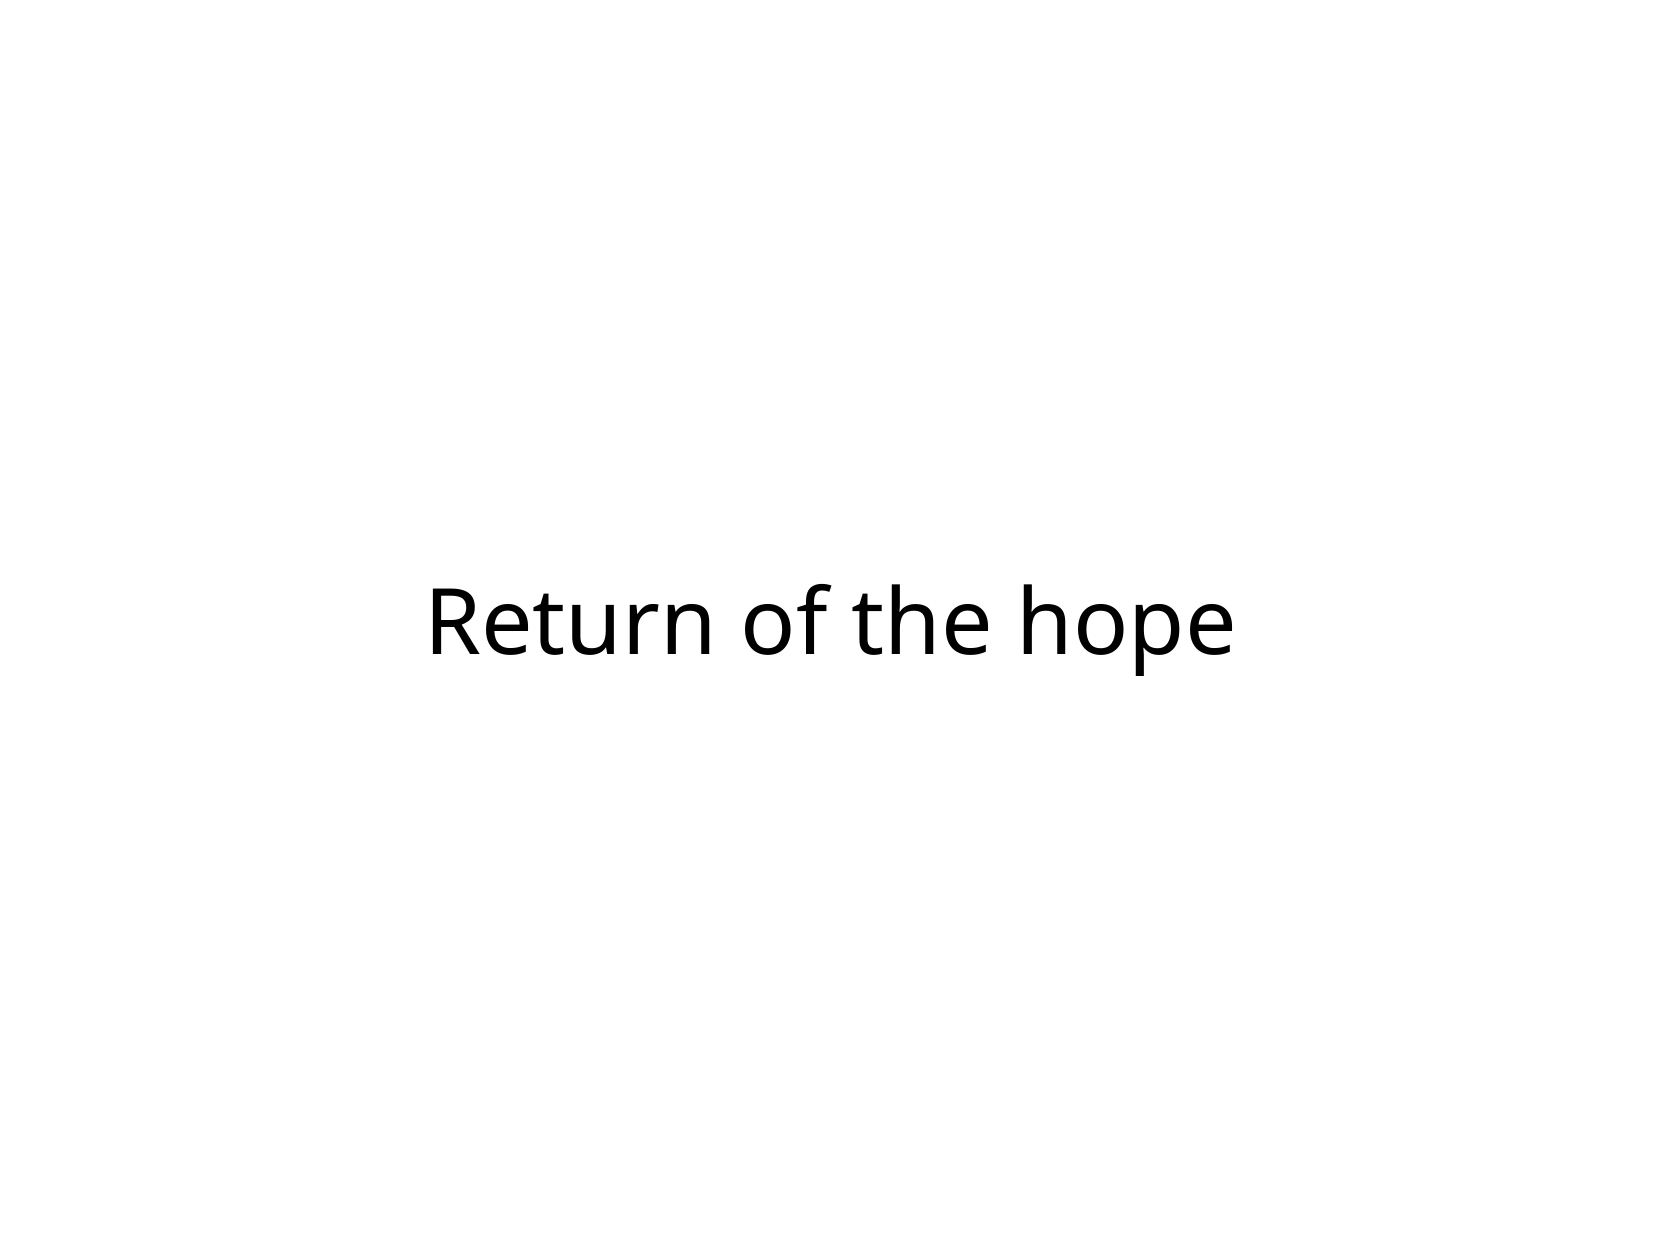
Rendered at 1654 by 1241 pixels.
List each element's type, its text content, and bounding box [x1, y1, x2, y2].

title Return of the hope [86, 445, 1576, 668]
